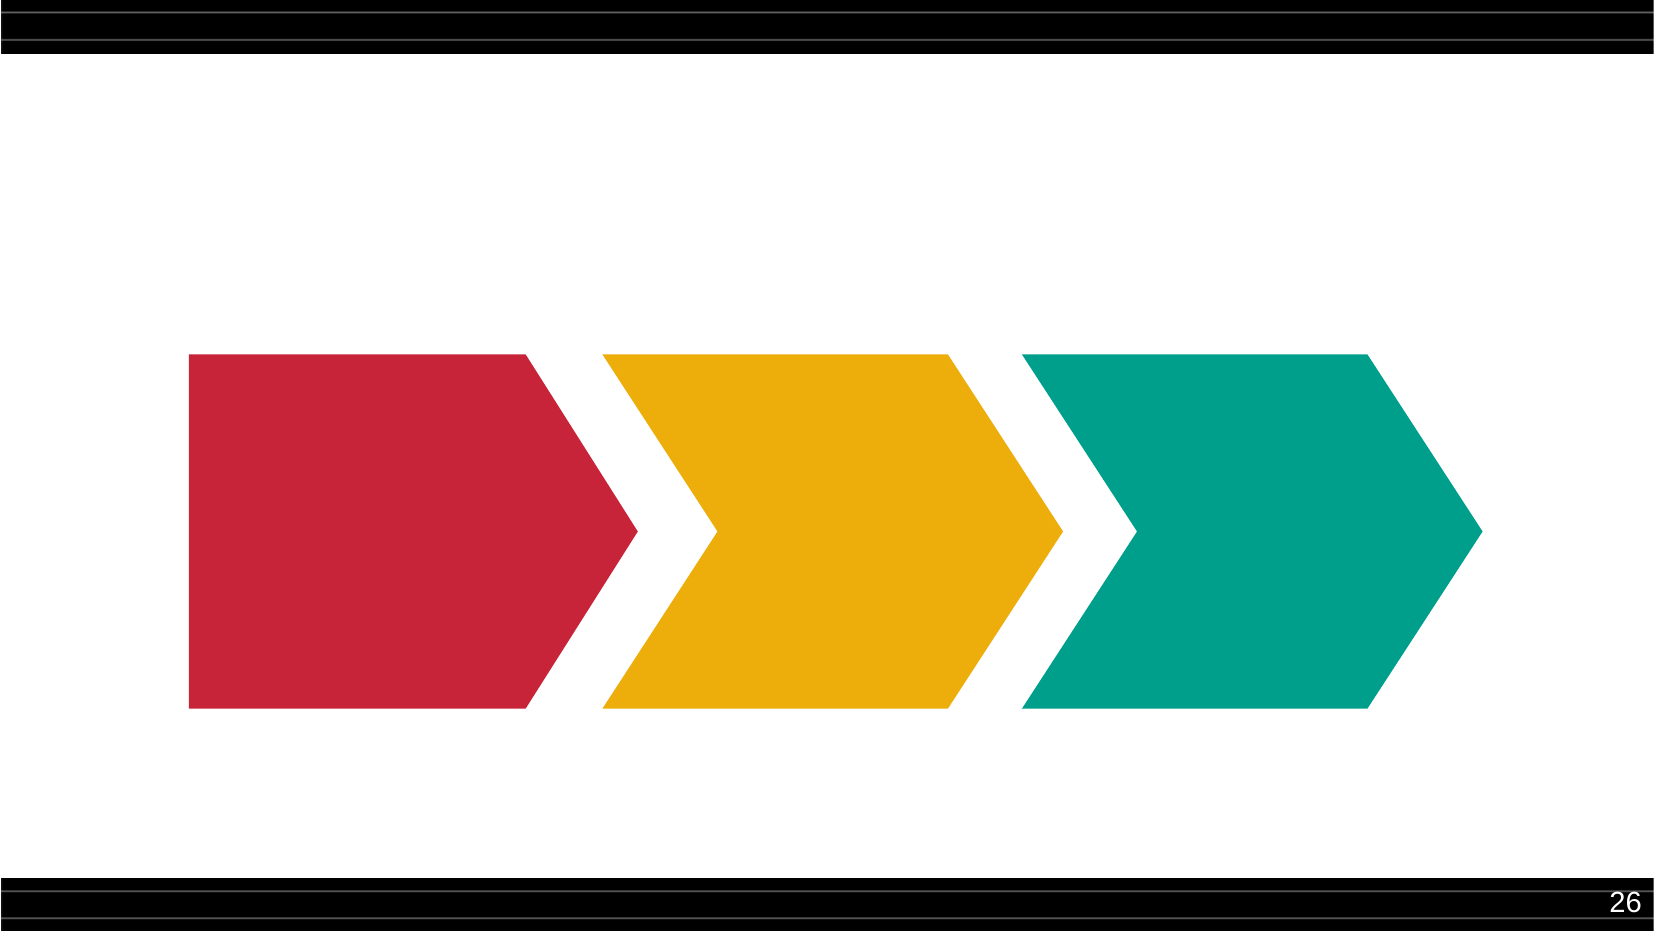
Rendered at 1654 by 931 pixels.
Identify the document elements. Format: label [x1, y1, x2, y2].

text_box [188, 354, 638, 709]
text_box [602, 354, 1064, 709]
picture [1, 878, 1654, 931]
picture [1, 0, 1654, 54]
